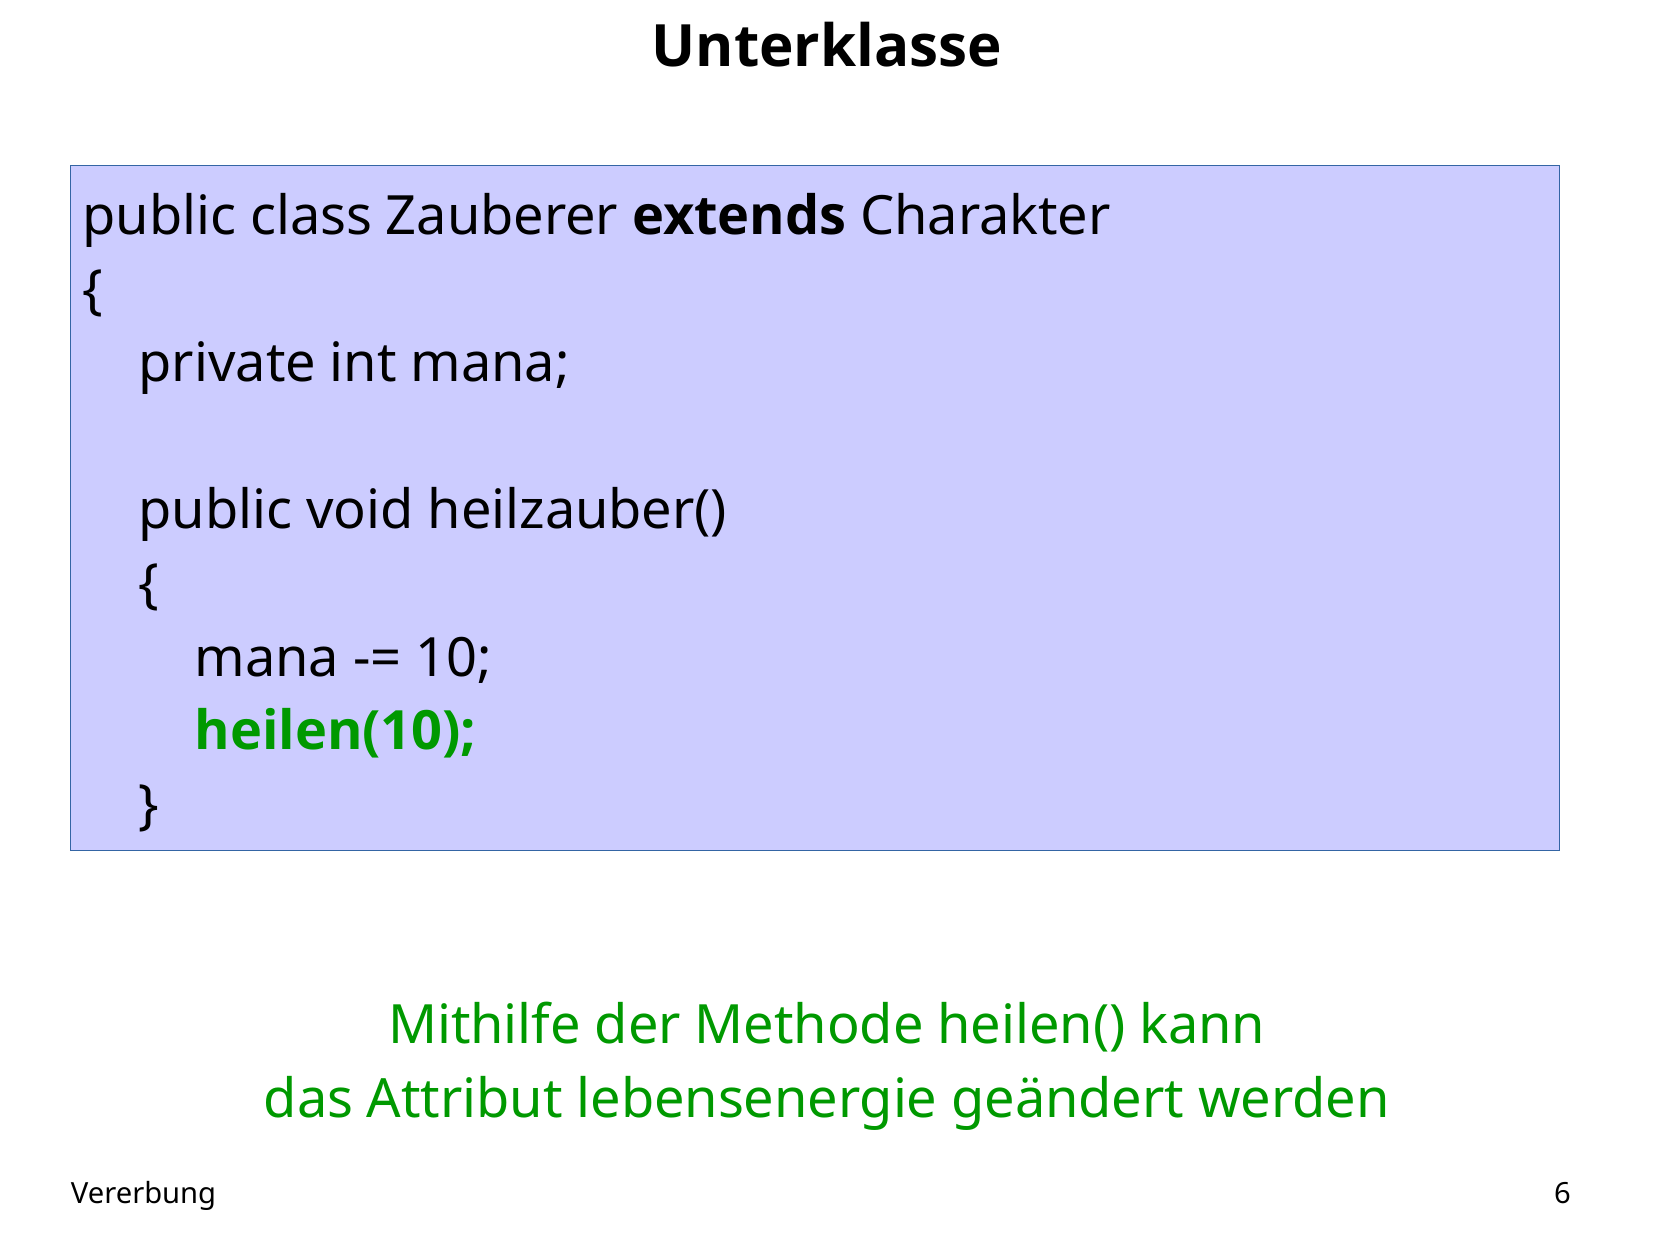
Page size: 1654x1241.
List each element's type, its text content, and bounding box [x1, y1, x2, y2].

list public class Zauberer extends Charakter { private int mana; public void heilzauber() { mana -= 10; heilen(10); } Mithilfe der Methode heilen() kann das Attribut lebensenergie geändert werden [82, 177, 1571, 1134]
text_box [70, 165, 1560, 851]
title Unterklasse [0, 5, 1654, 83]
